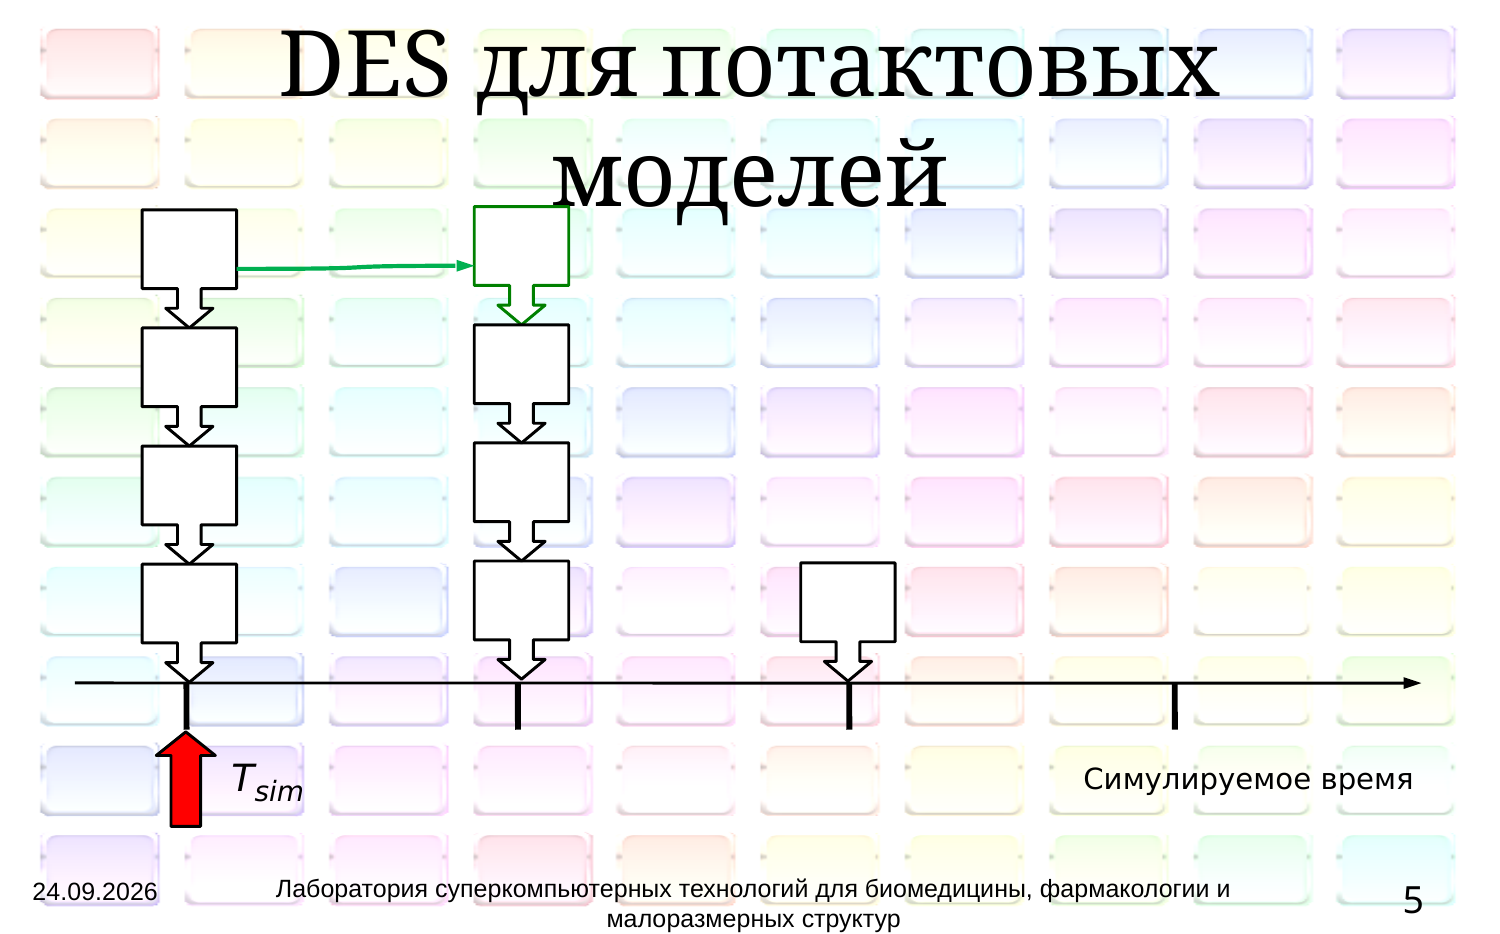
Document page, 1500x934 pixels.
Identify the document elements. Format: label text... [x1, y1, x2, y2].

text_box [142, 209, 237, 683]
text_box 18.11.2012 [17, 868, 184, 918]
text_box <number> [1387, 868, 1473, 918]
text_box [474, 206, 569, 680]
text_box Лаборатория суперкомпьютерных технологий для биомедицины, фармакологии и малоразмерных структур [171, 864, 1338, 915]
picture [0, 0, 1500, 933]
text_box [800, 562, 896, 682]
title DES для потактовых моделей [75, 52, 1426, 178]
text_box Симулируемое время [1067, 751, 1432, 805]
text_box [156, 731, 215, 827]
text_box Tsim [215, 740, 316, 816]
